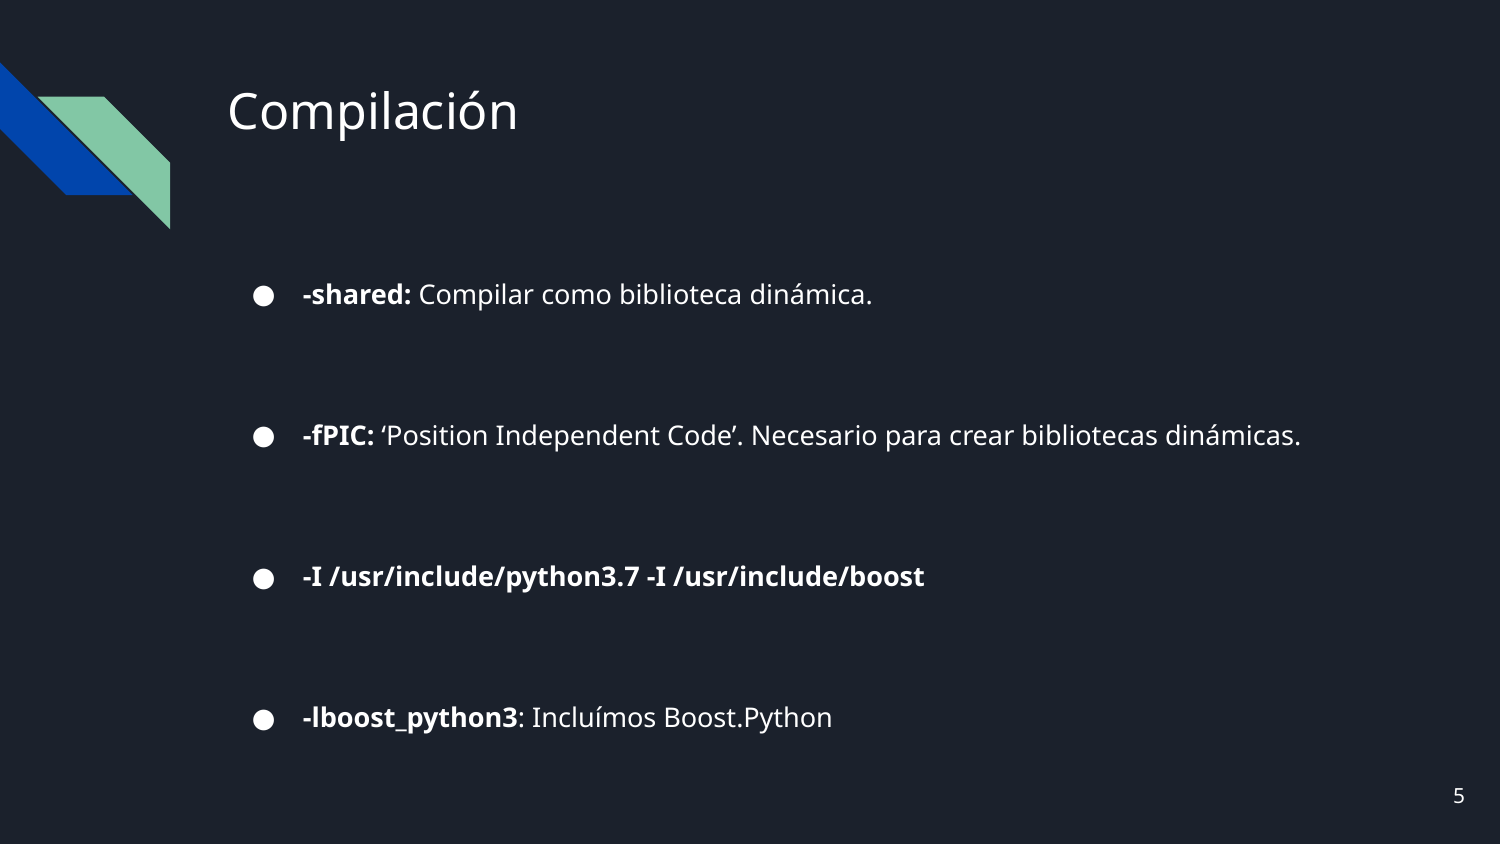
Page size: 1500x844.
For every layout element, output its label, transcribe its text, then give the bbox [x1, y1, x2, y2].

slide_number <number> [1389, 764, 1480, 830]
list -shared: Compilar como biblioteca dinámica. -fPIC: ‘Position Independent Code’. Necesario para crear bibliotecas dinámicas. -I /usr/include/python3.7 -I /usr/include/boost -lboost_python3: Incluímos Boost.Python [212, 257, 1368, 735]
title Compilación [212, 64, 1368, 215]
